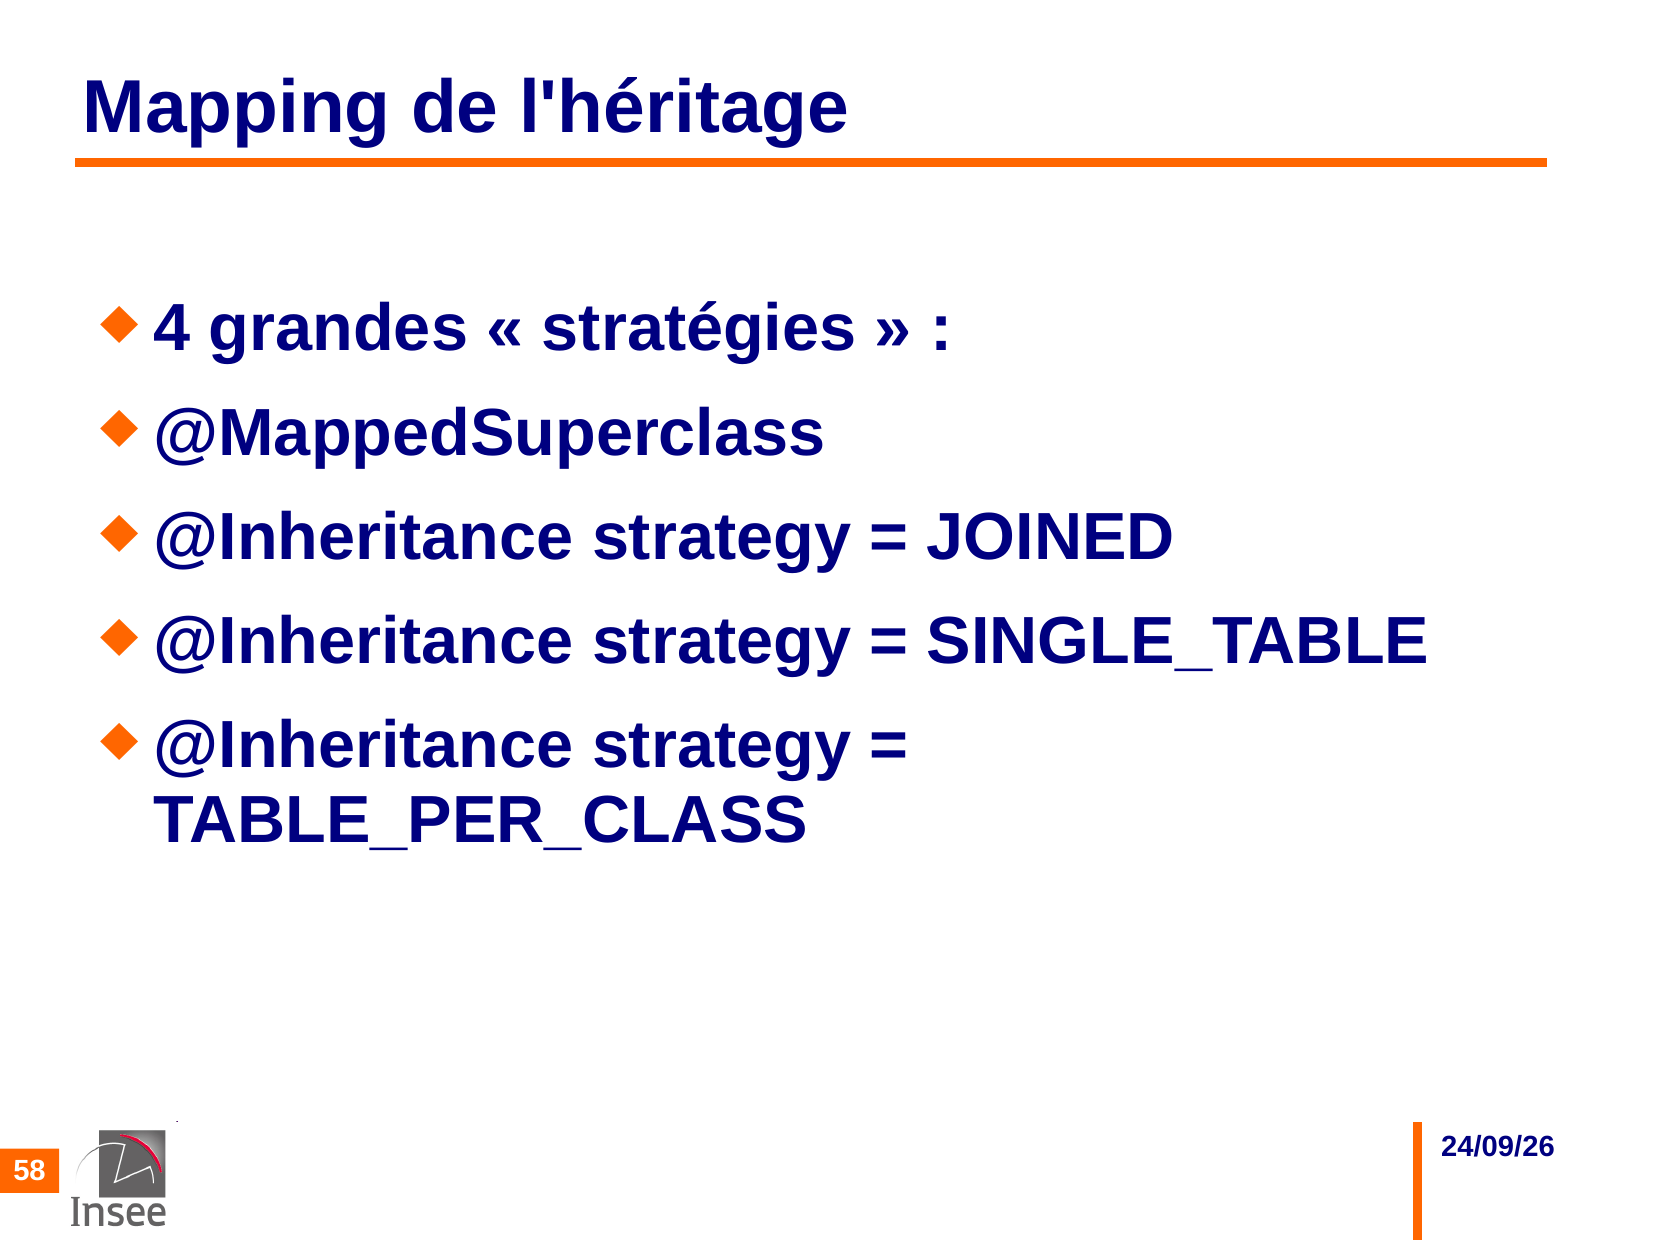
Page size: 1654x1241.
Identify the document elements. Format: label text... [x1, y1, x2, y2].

list 4 grandes « stratégies » : @MappedSuperclass @Inheritance strategy = JOINED @Inheritance strategy = SINGLE_TABLE @Inheritance strategy = TABLE_PER_CLASS [82, 290, 1571, 1010]
title Mapping de l'héritage [82, 49, 1619, 163]
picture [62, 1121, 178, 1241]
